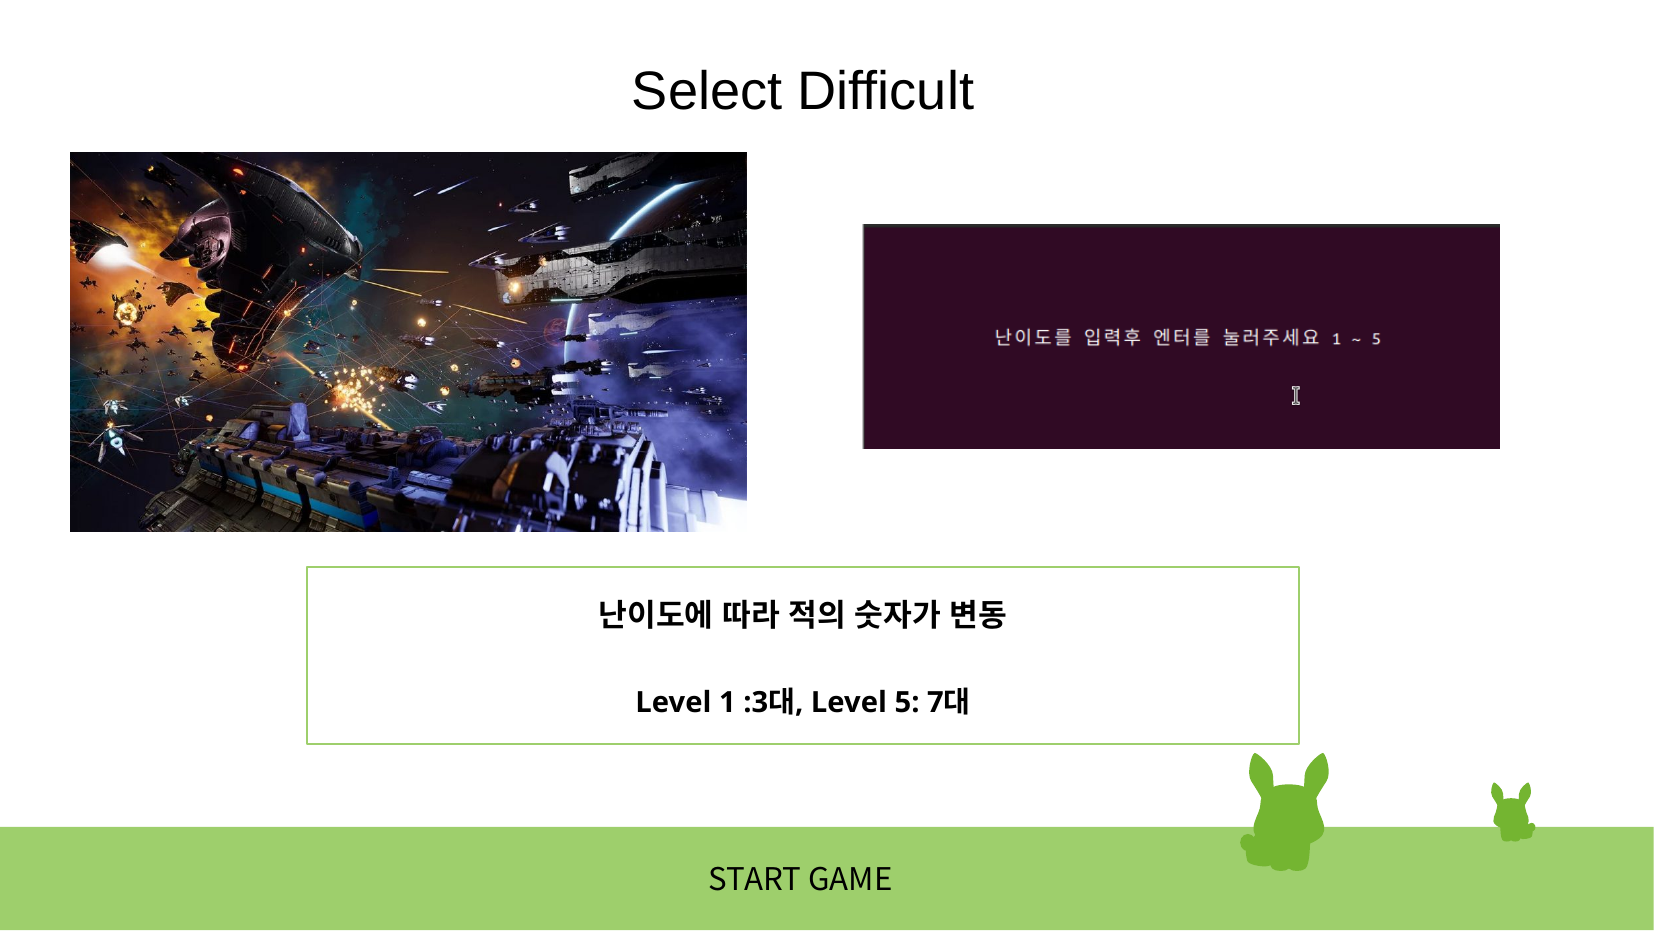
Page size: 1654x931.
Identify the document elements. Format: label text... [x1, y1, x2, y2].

text_box START GAME [538, 845, 1064, 910]
picture [862, 224, 1501, 449]
picture [70, 152, 747, 532]
text_box 난이도에 따라 적의 숫자가 변동 Level 1 :3대, Level 5: 7대 [307, 566, 1300, 745]
title Select Difficult [354, 10, 1252, 166]
